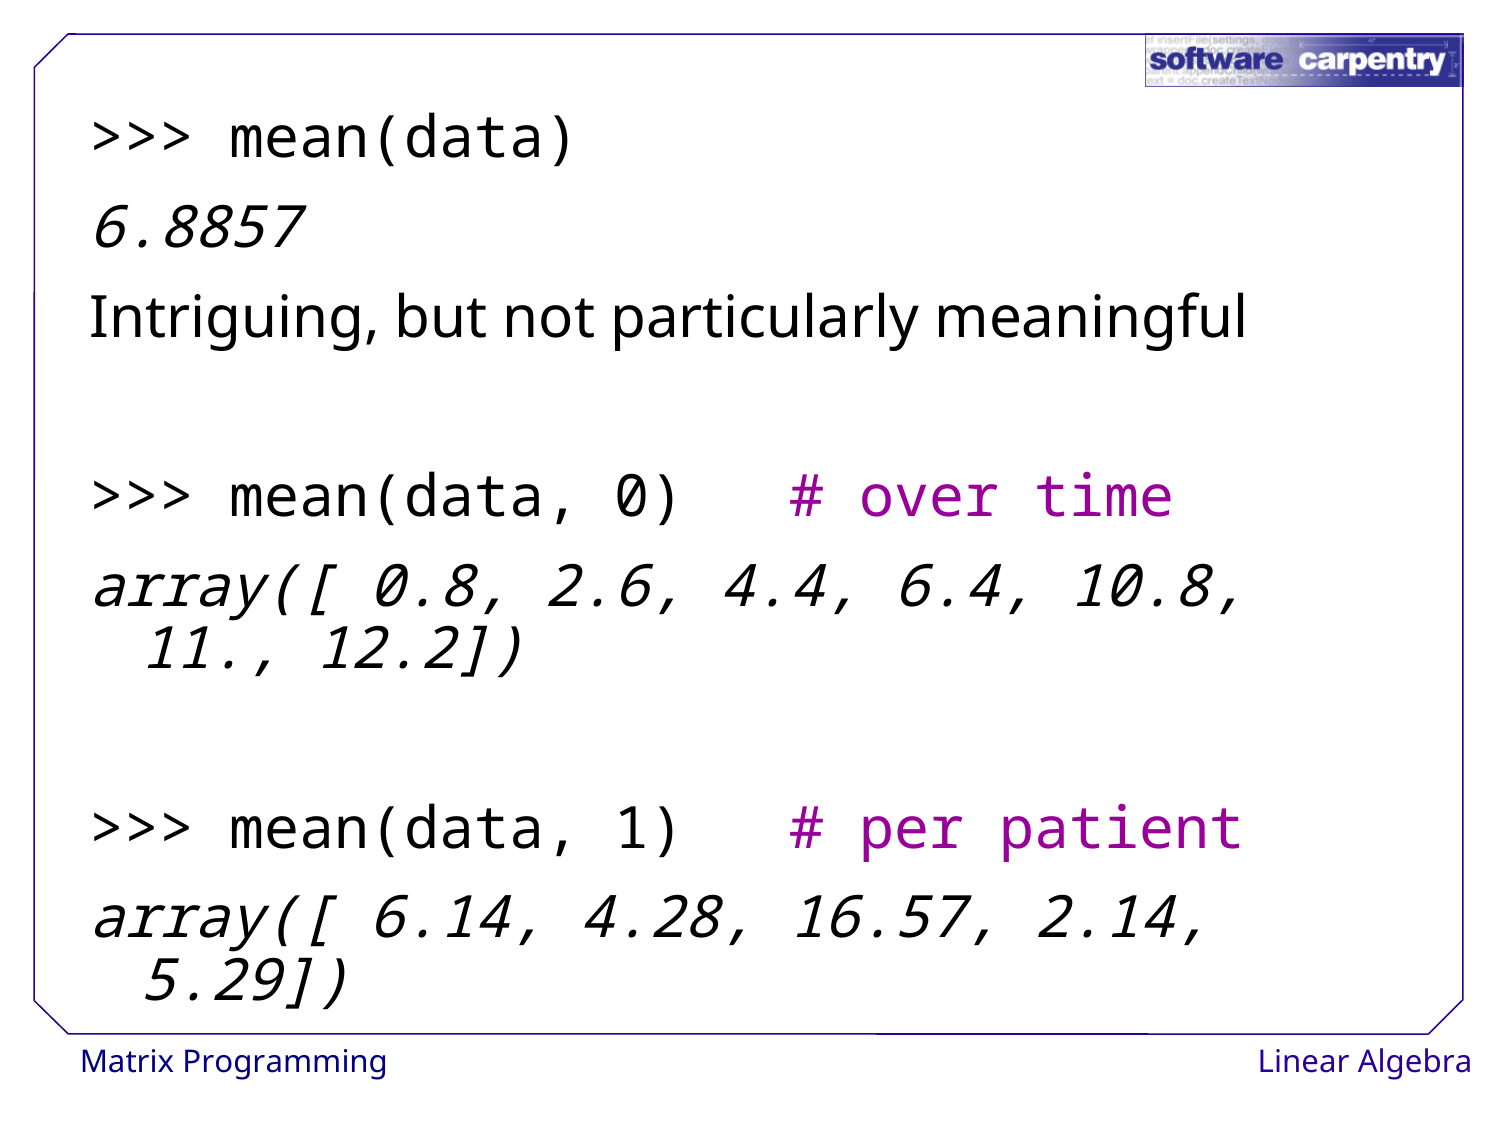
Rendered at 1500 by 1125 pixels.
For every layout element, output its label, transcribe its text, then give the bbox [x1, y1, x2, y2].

list >>> mean(data) 6.8857 Intriguing, but not particularly meaningful >>> mean(data, 0) # over time array([ 0.8, 2.6, 4.4, 6.4, 10.8, 11., 12.2]) >>> mean(data, 1) # per patient array([ 6.14, 4.28, 16.57, 2.14, 5.29]) [75, 99, 1426, 1013]
picture [1145, 33, 1464, 87]
